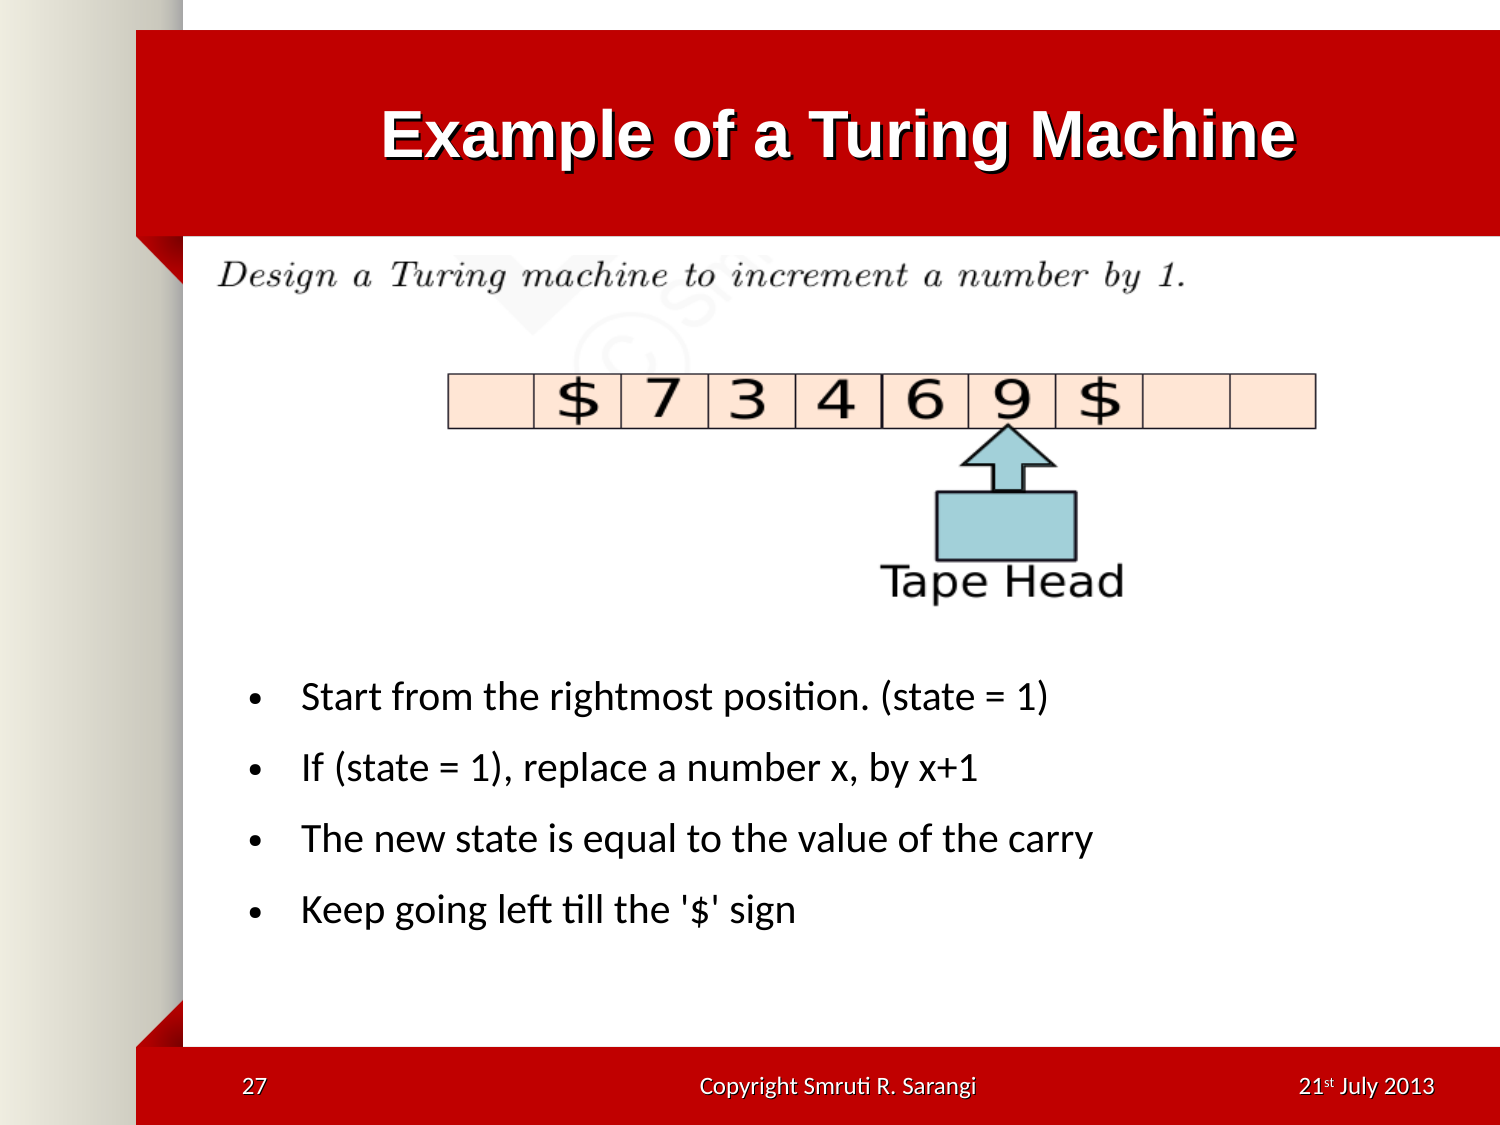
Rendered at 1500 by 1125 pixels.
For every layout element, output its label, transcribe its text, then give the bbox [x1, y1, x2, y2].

list Start from the rightmost position. (state = 1) If (state = 1), replace a number x, by x+1 The new state is equal to the value of the carry Keep going left till the '$' sign [230, 679, 1447, 1005]
title Example of a Turing Machine [230, 57, 1447, 211]
picture [0, 0, 1500, 1125]
